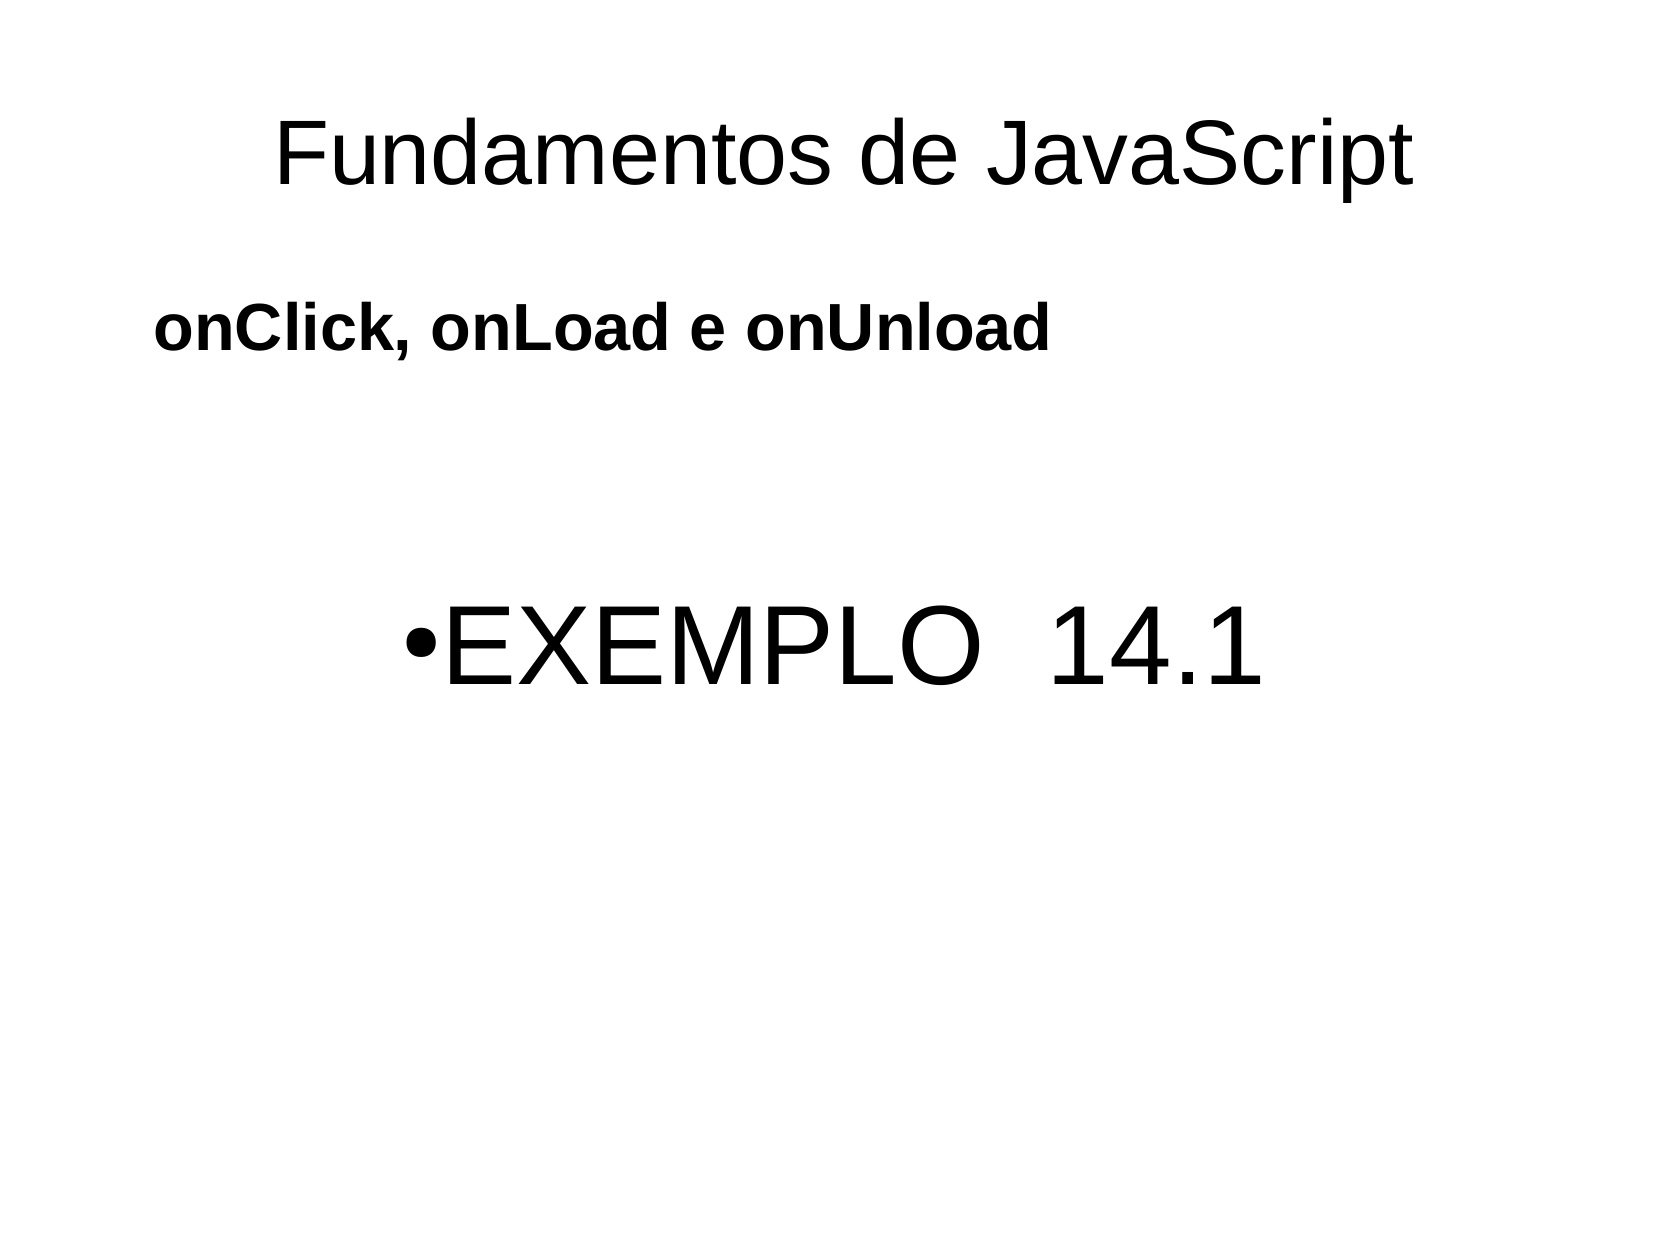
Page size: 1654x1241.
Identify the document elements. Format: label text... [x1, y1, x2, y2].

text_box EXEMPLO 14.1 [391, 582, 1276, 709]
list onClick, onLoad e onUnload [82, 290, 1571, 1010]
title Fundamentos de JavaScript [82, 49, 1571, 257]
